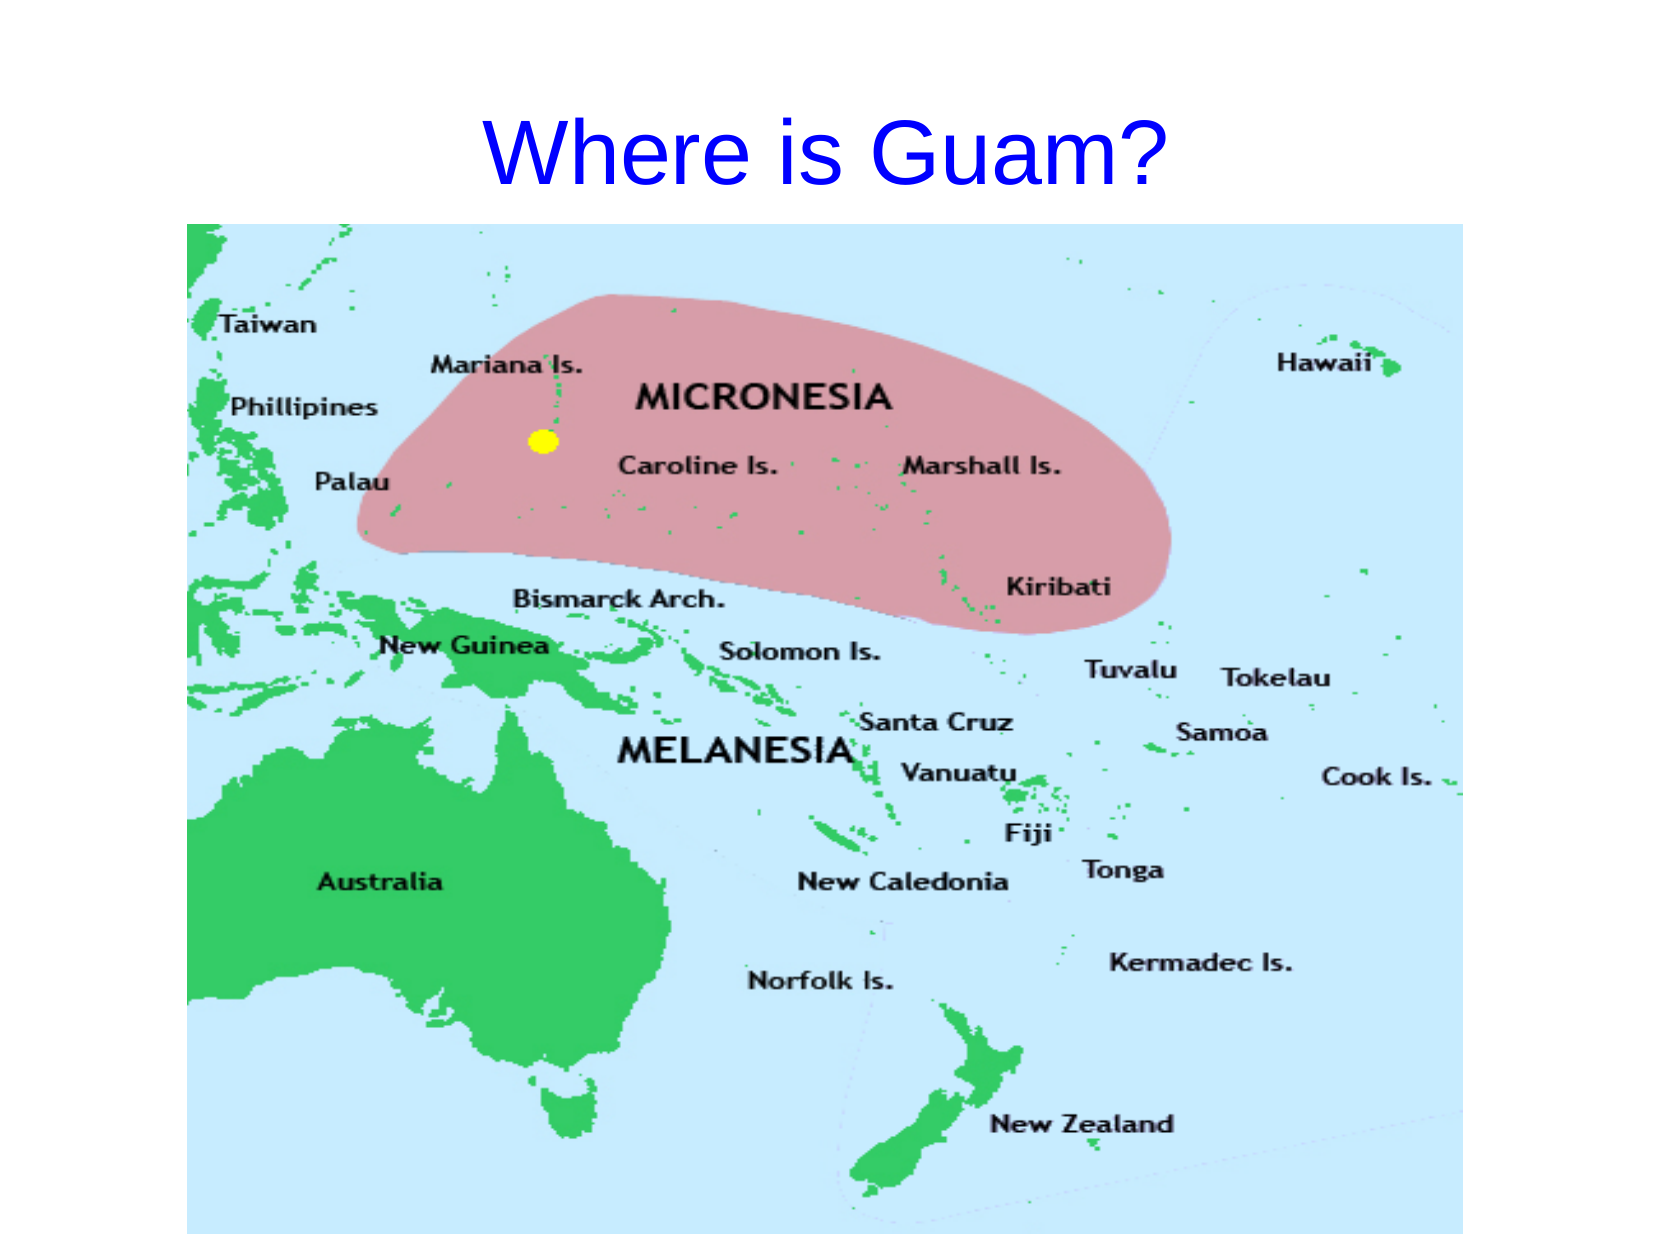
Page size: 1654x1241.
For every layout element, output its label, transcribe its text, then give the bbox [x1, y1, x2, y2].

picture [187, 224, 1463, 1234]
title Where is Guam? [82, 49, 1571, 257]
